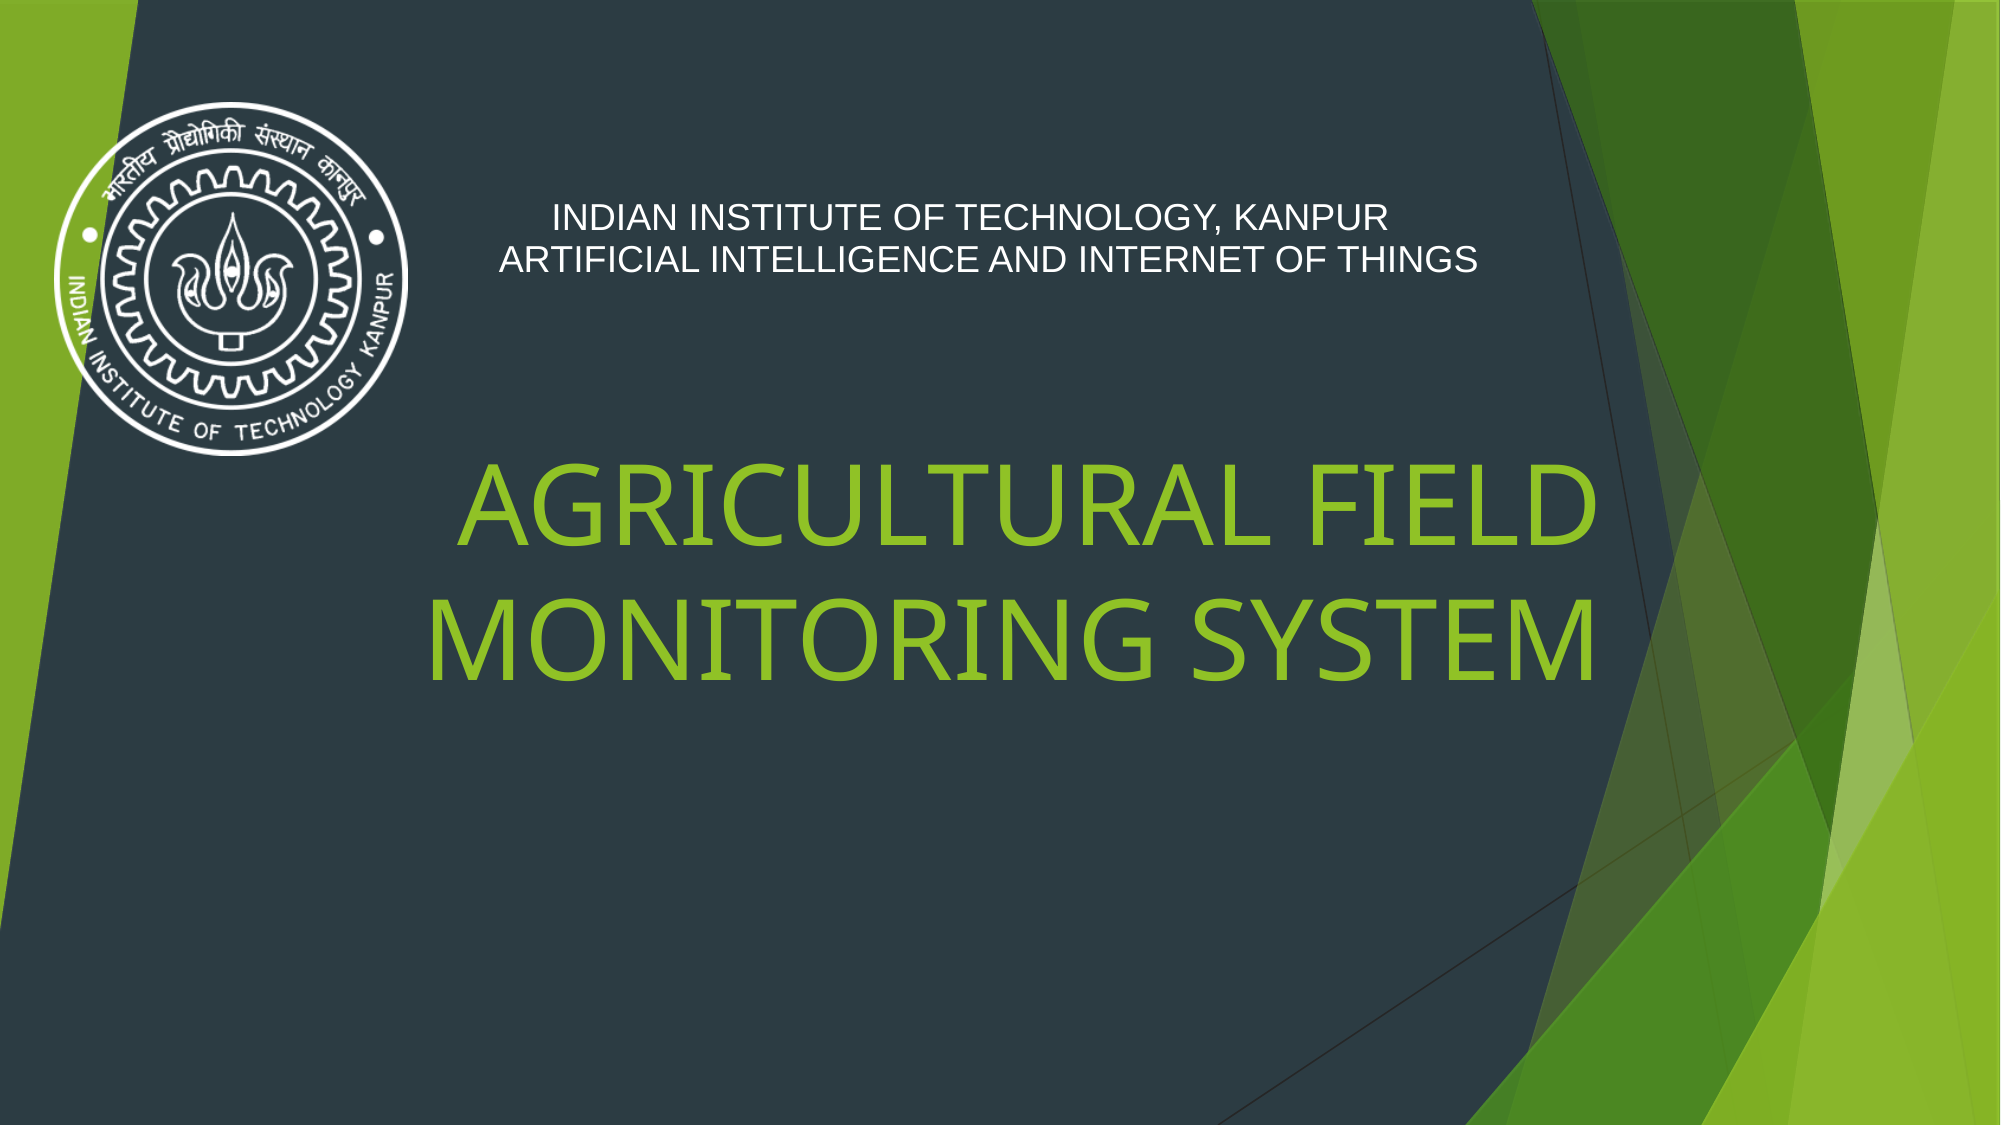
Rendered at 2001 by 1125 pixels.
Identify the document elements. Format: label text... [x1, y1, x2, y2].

text_box INDIAN INSTITUTE OF TECHNOLOGY, KANPUR ARTIFICIAL INTELLIGENCE AND INTERNET OF THINGS [484, 188, 1642, 378]
title AGRICULTURAL FIELD MONITORING SYSTEM [292, 455, 1619, 640]
subtitle [238, 640, 1638, 978]
picture [54, 102, 408, 456]
